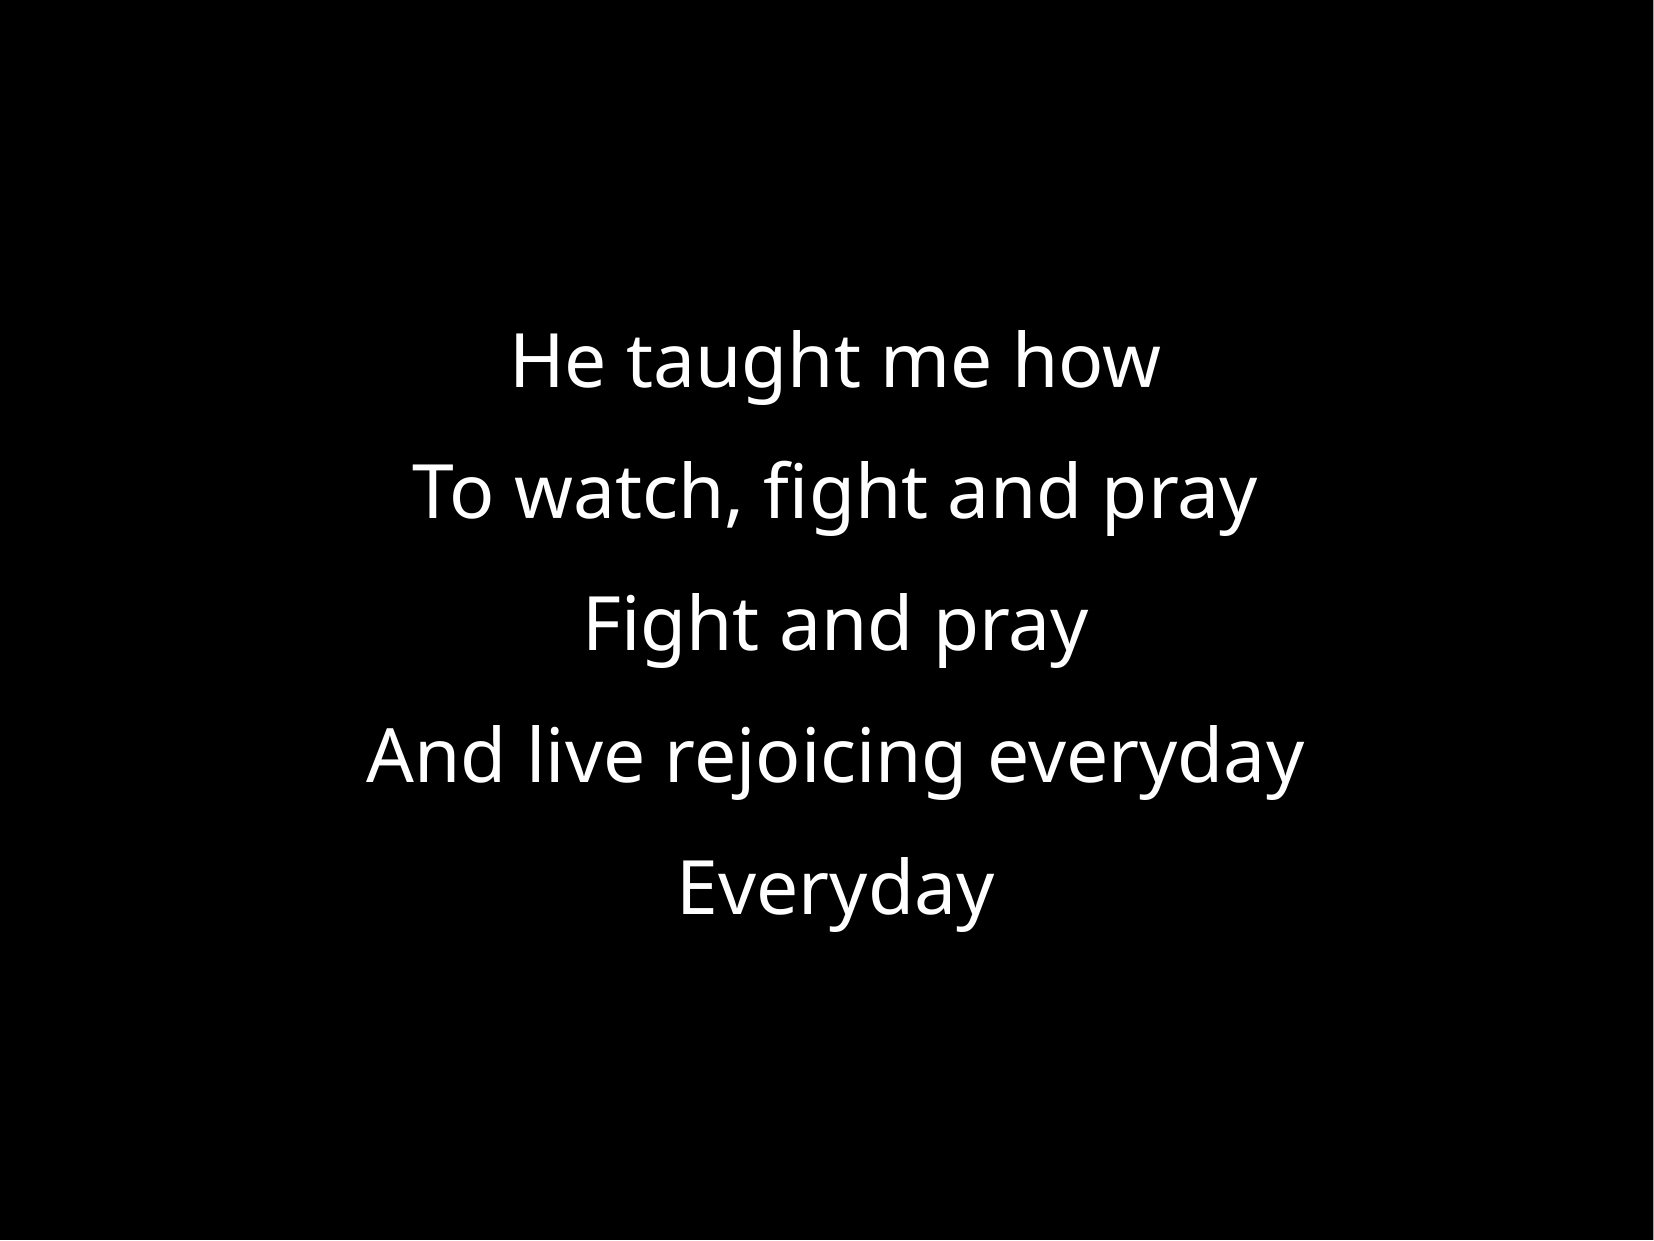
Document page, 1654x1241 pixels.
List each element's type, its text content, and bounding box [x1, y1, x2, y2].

list He taught me how To watch, fight and pray Fight and pray And live rejoicing everyday Everyday [0, 307, 1654, 1229]
